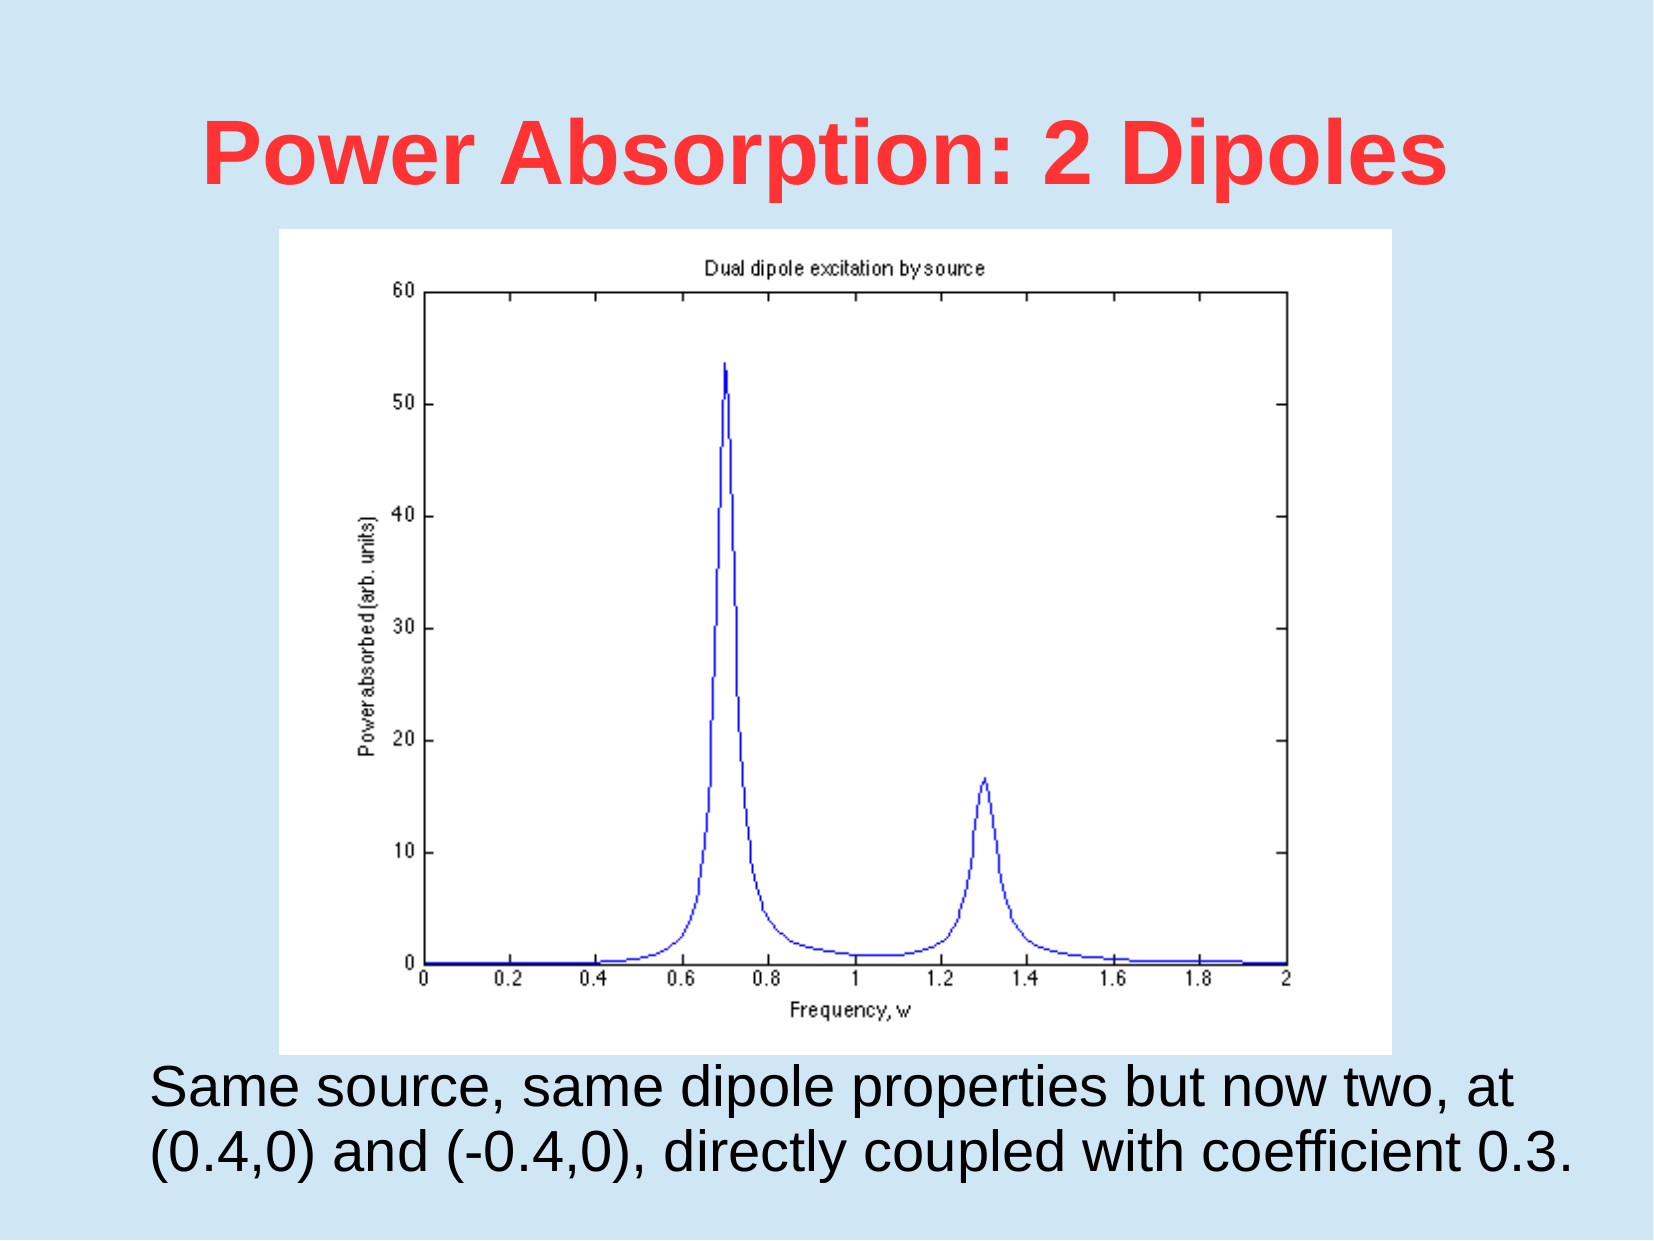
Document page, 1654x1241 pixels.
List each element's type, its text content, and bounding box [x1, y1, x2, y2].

picture [279, 229, 1392, 1055]
list Same source, same dipole properties but now two, at (0.4,0) and (-0.4,0), directly coupled with coefficient 0.3. [87, 1054, 1577, 1191]
title Power Absorption: 2 Dipoles [82, 49, 1571, 257]
